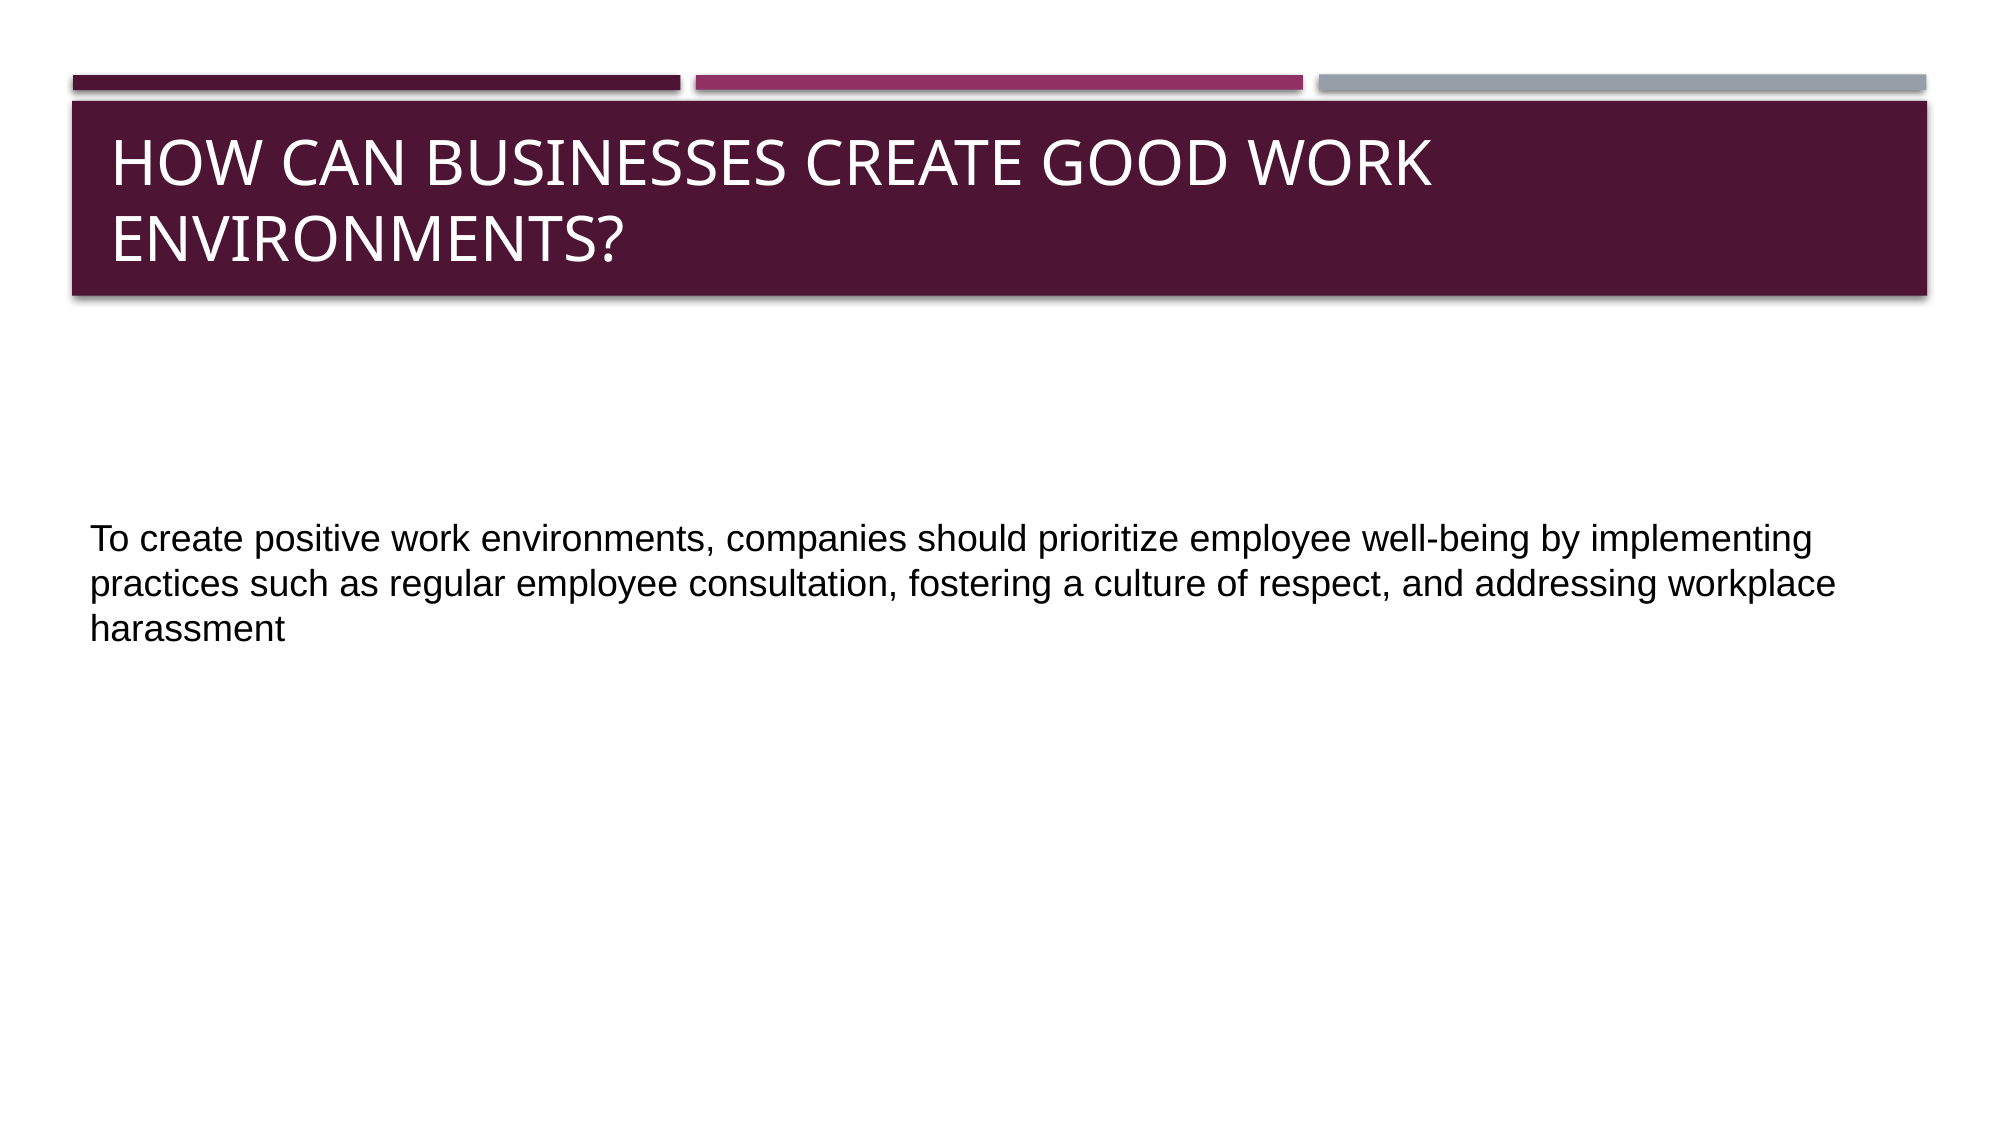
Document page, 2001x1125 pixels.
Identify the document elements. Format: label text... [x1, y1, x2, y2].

text_box To create positive work environments, companies should prioritize employee well-being by implementing practices such as regular employee consultation, fostering a culture of respect, and addressing workplace harassment [75, 375, 1913, 788]
title How can businesses create good work environments? [95, 115, 1905, 282]
